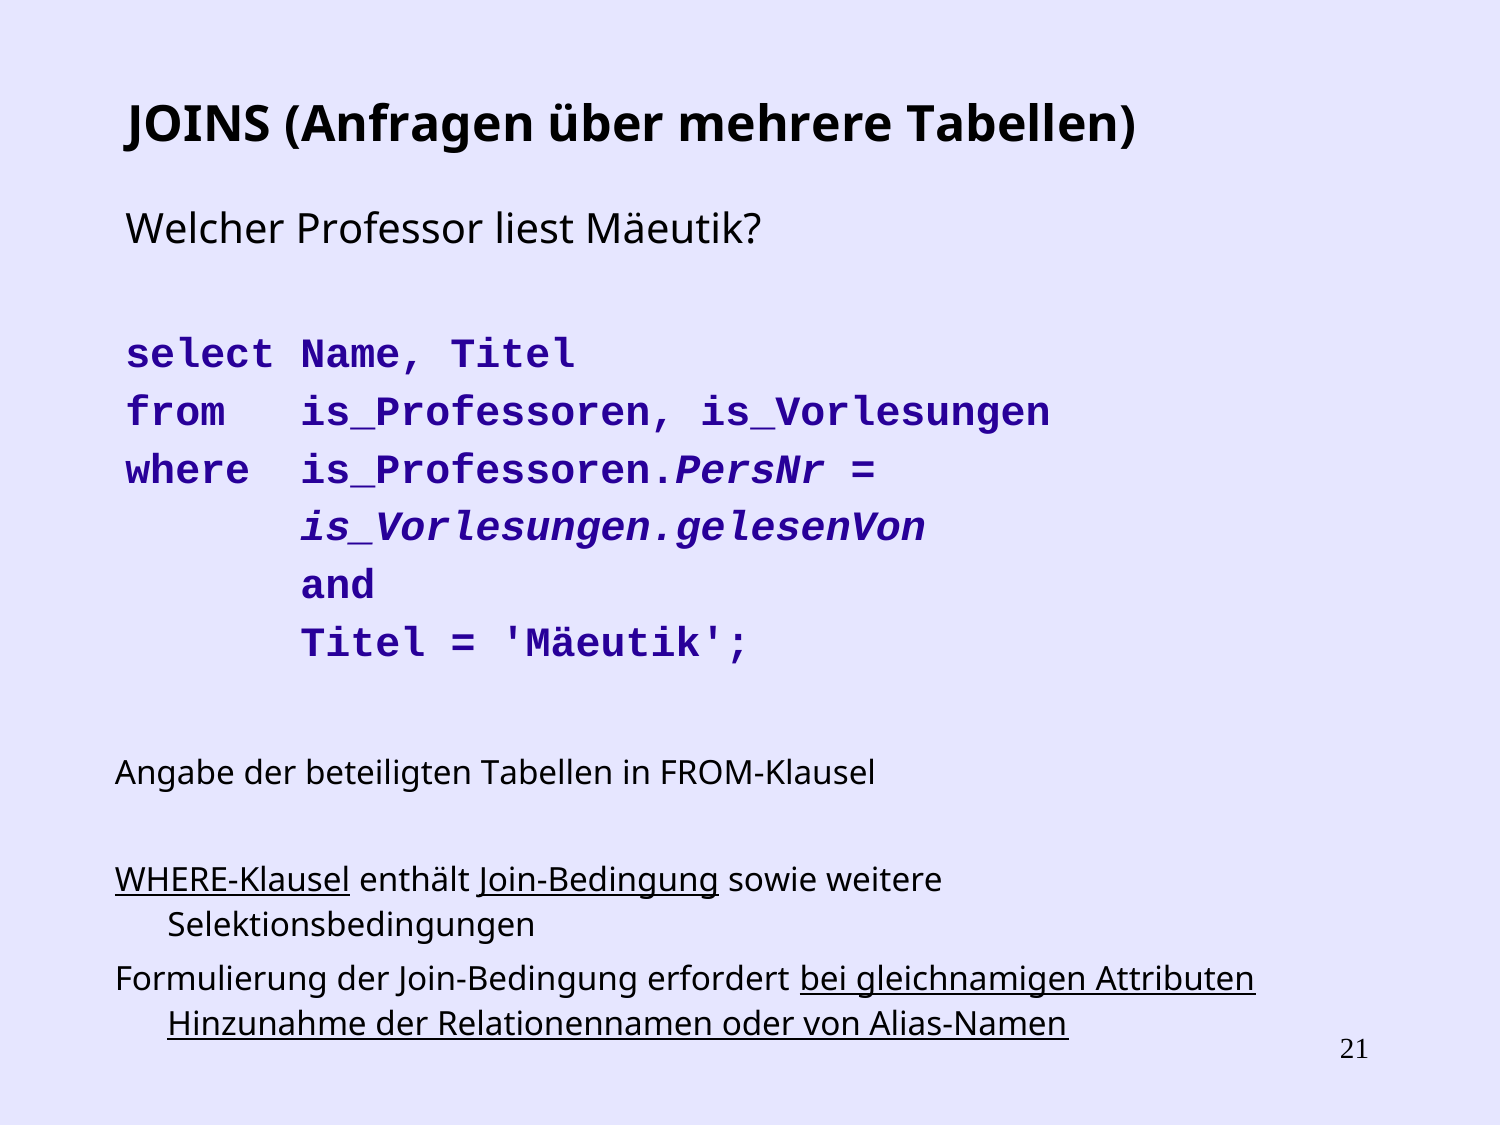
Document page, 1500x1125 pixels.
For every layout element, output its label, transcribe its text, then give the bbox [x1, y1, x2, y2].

title JOINS (Anfragen über mehrere Tabellen)‏ [112, 59, 1388, 185]
list Welcher Professor liest Mäeutik? select Name, Titel from is_Professoren, is_Vorlesungen where is_Professoren.PersNr = is_Vorlesungen.gelesenVon and Titel = 'Mäeutik'; [110, 190, 1211, 709]
list Angabe der beteiligten Tabellen in FROM-Klausel WHERE-Klausel enthält Join-Bedingung sowie weitere Selektionsbedingungen Formulierung der Join-Bedingung erfordert bei gleichnamigen Attributen Hinzunahme der Relationennamen oder von Alias-Namen [99, 687, 1326, 1056]
